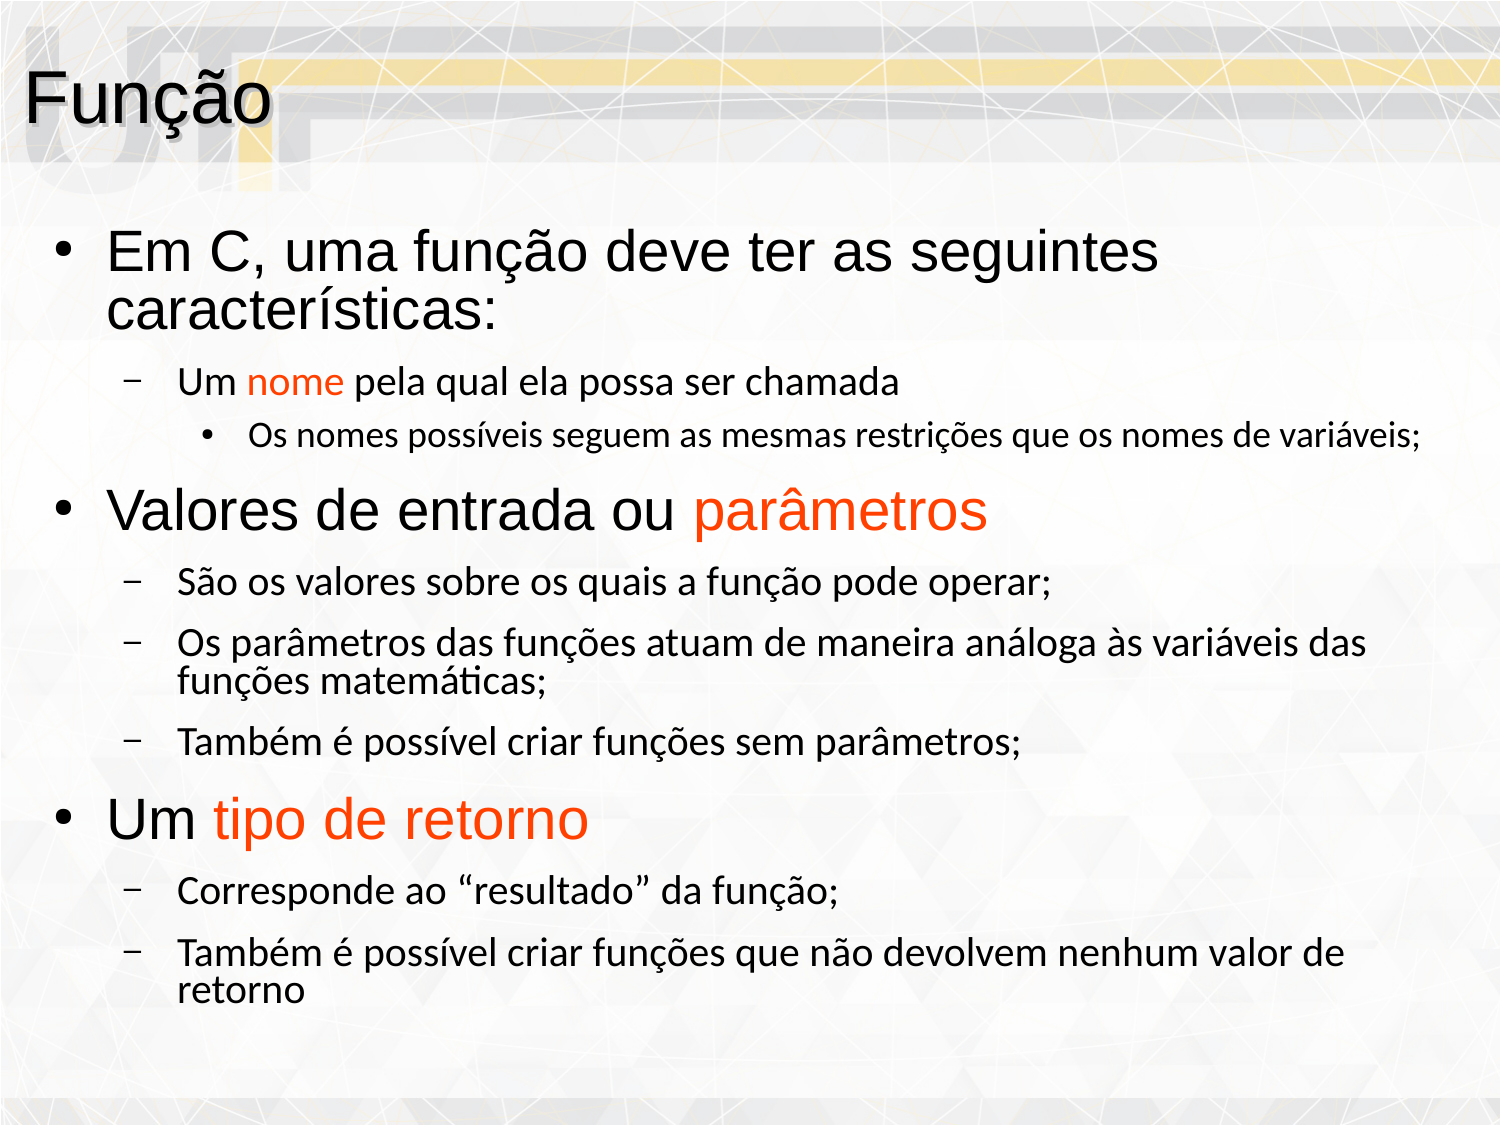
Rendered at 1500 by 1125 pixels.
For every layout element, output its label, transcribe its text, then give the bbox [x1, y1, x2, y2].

list Em C, uma função deve ter as seguintes características: Um nome pela qual ela possa ser chamada Os nomes possíveis seguem as mesmas restrições que os nomes de variáveis; Valores de entrada ou parâmetros São os valores sobre os quais a função pode operar; Os parâmetros das funções atuam de maneira análoga às variáveis das funções matemáticas; Também é possível criar funções sem parâmetros; Um tipo de retorno Corresponde ao “resultado” da função; Também é possível criar funções que não devolvem nenhum valor de retorno [35, 224, 1477, 1087]
title Função [23, 18, 1489, 178]
